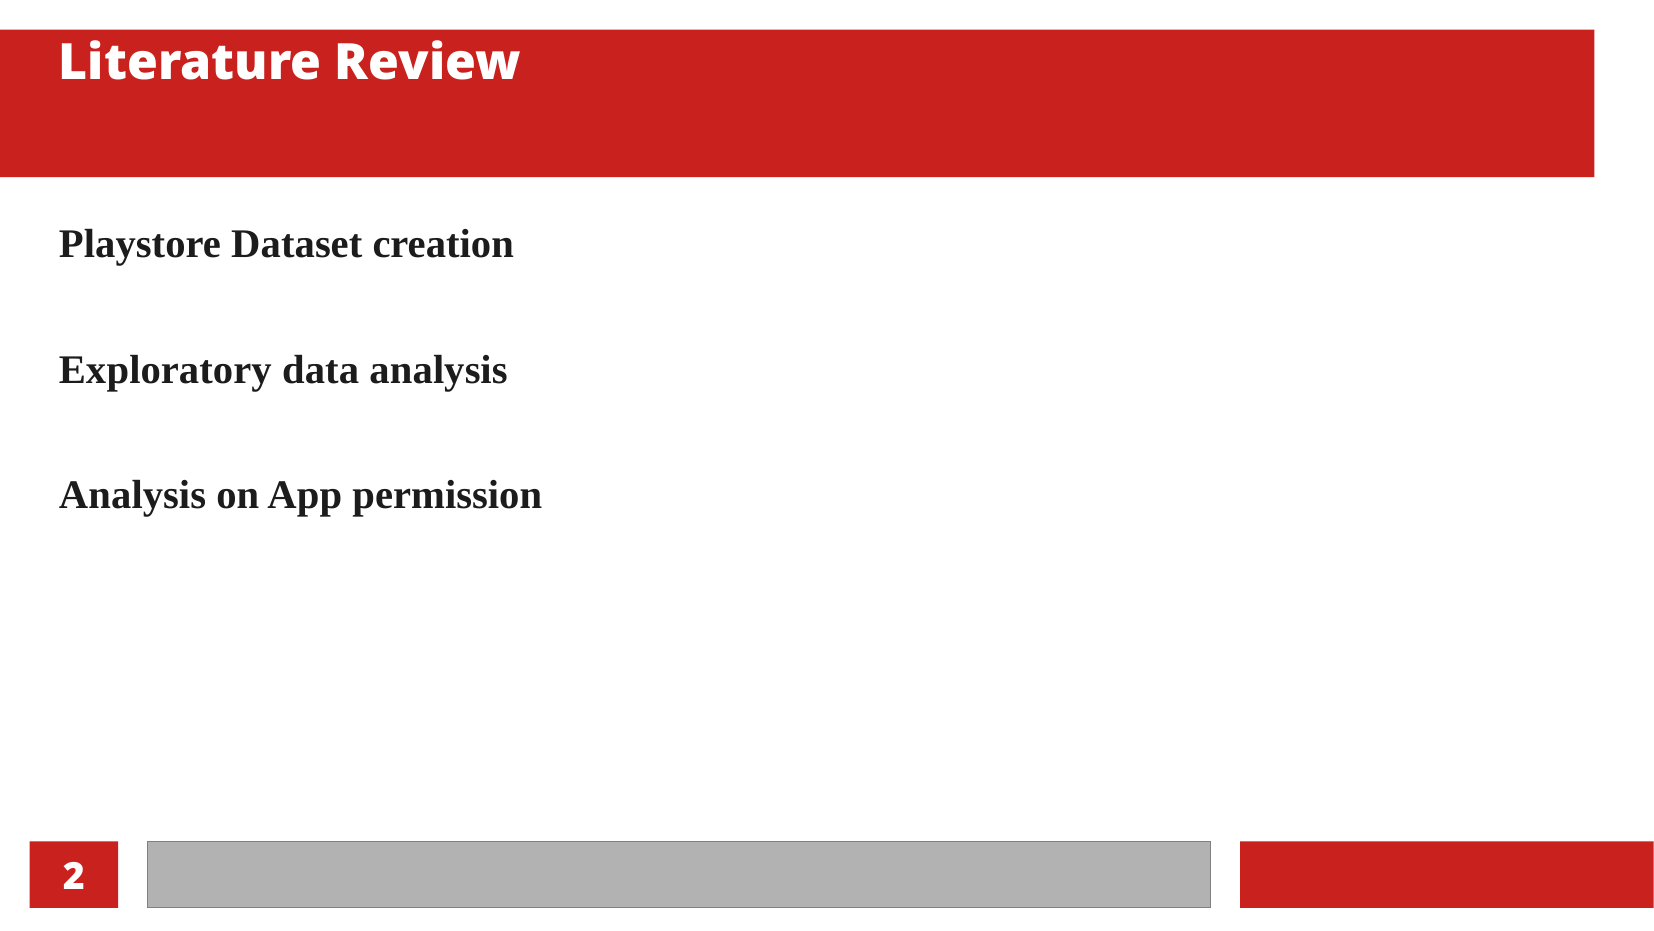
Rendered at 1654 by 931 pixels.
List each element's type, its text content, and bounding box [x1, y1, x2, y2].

title Literature Review [59, 44, 1595, 163]
list Playstore Dataset creation Exploratory data analysis Analysis on App permission [59, 221, 1565, 798]
